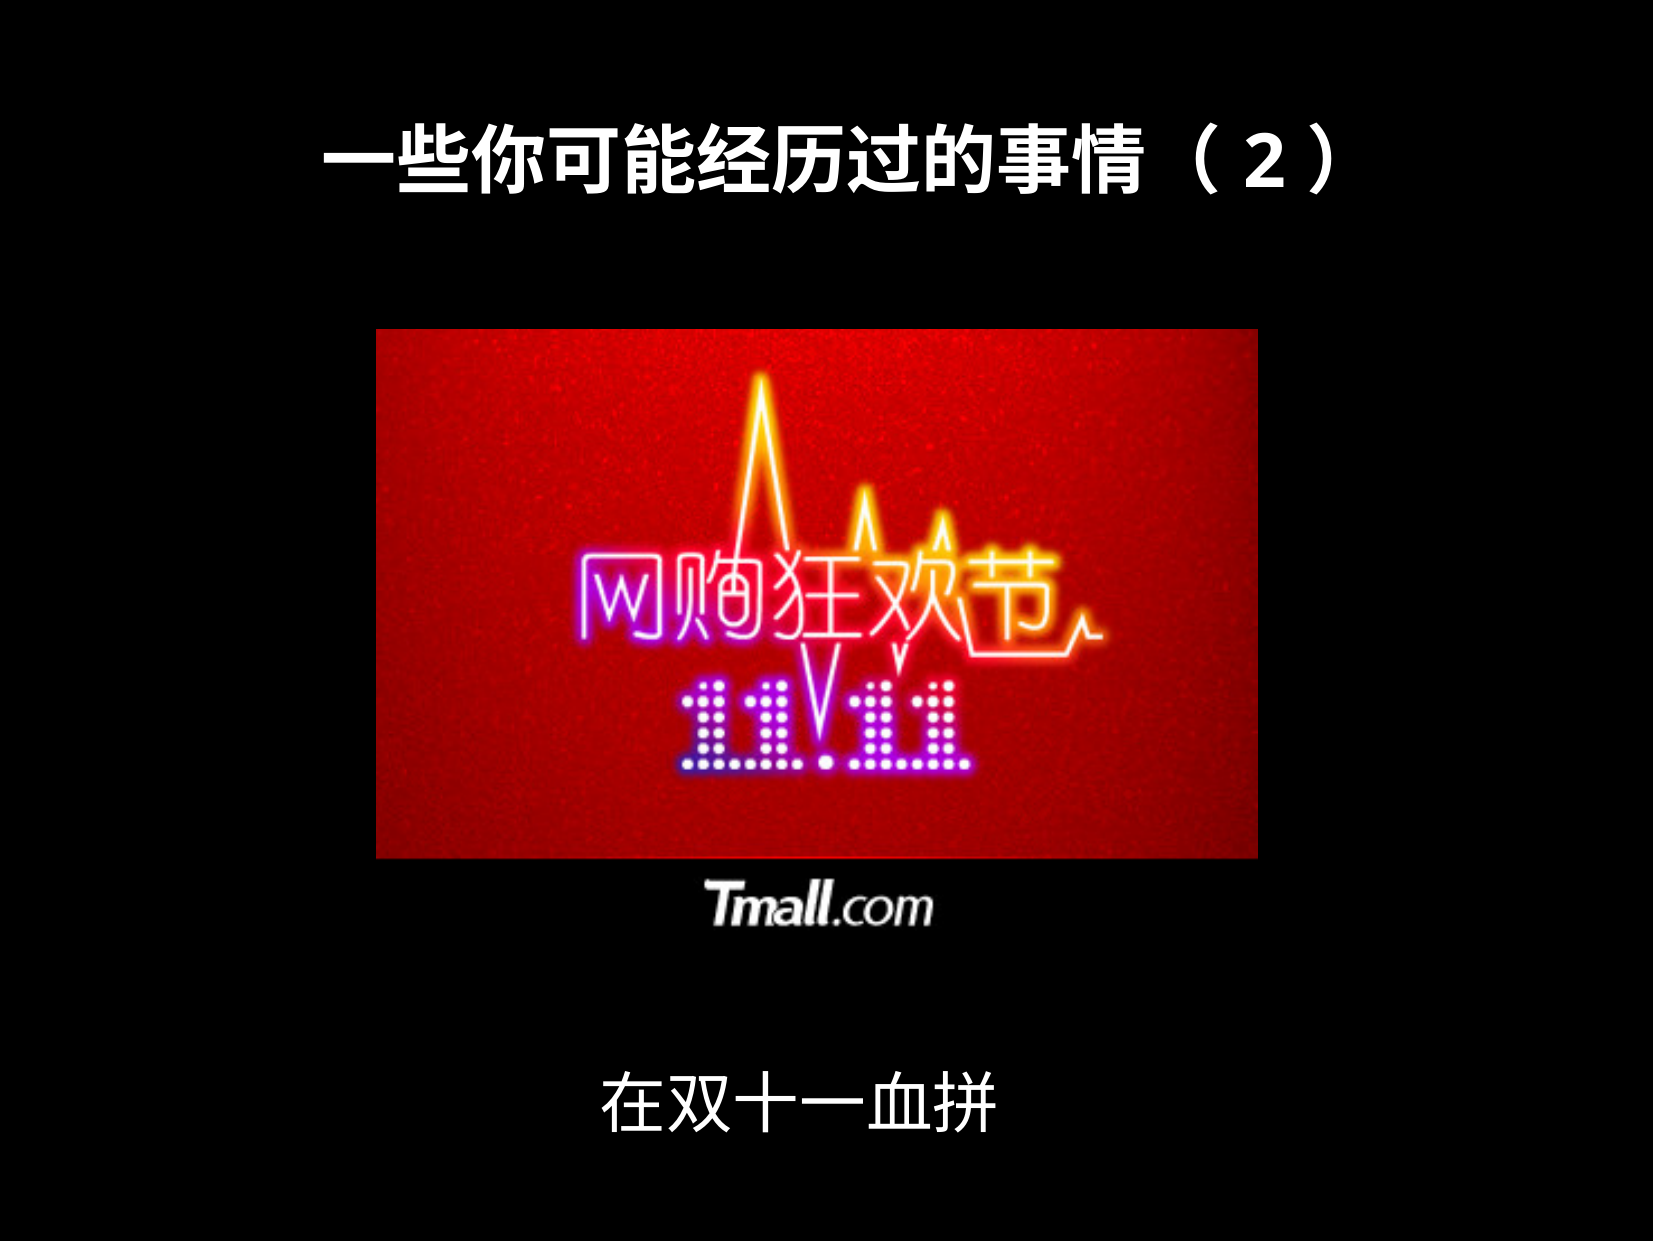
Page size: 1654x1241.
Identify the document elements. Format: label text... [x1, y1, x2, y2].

text_box 在双十一血拼 [584, 1042, 1069, 1133]
picture [376, 329, 1258, 941]
text_box 一些你可能经历过的事情（2） [138, 92, 1565, 207]
